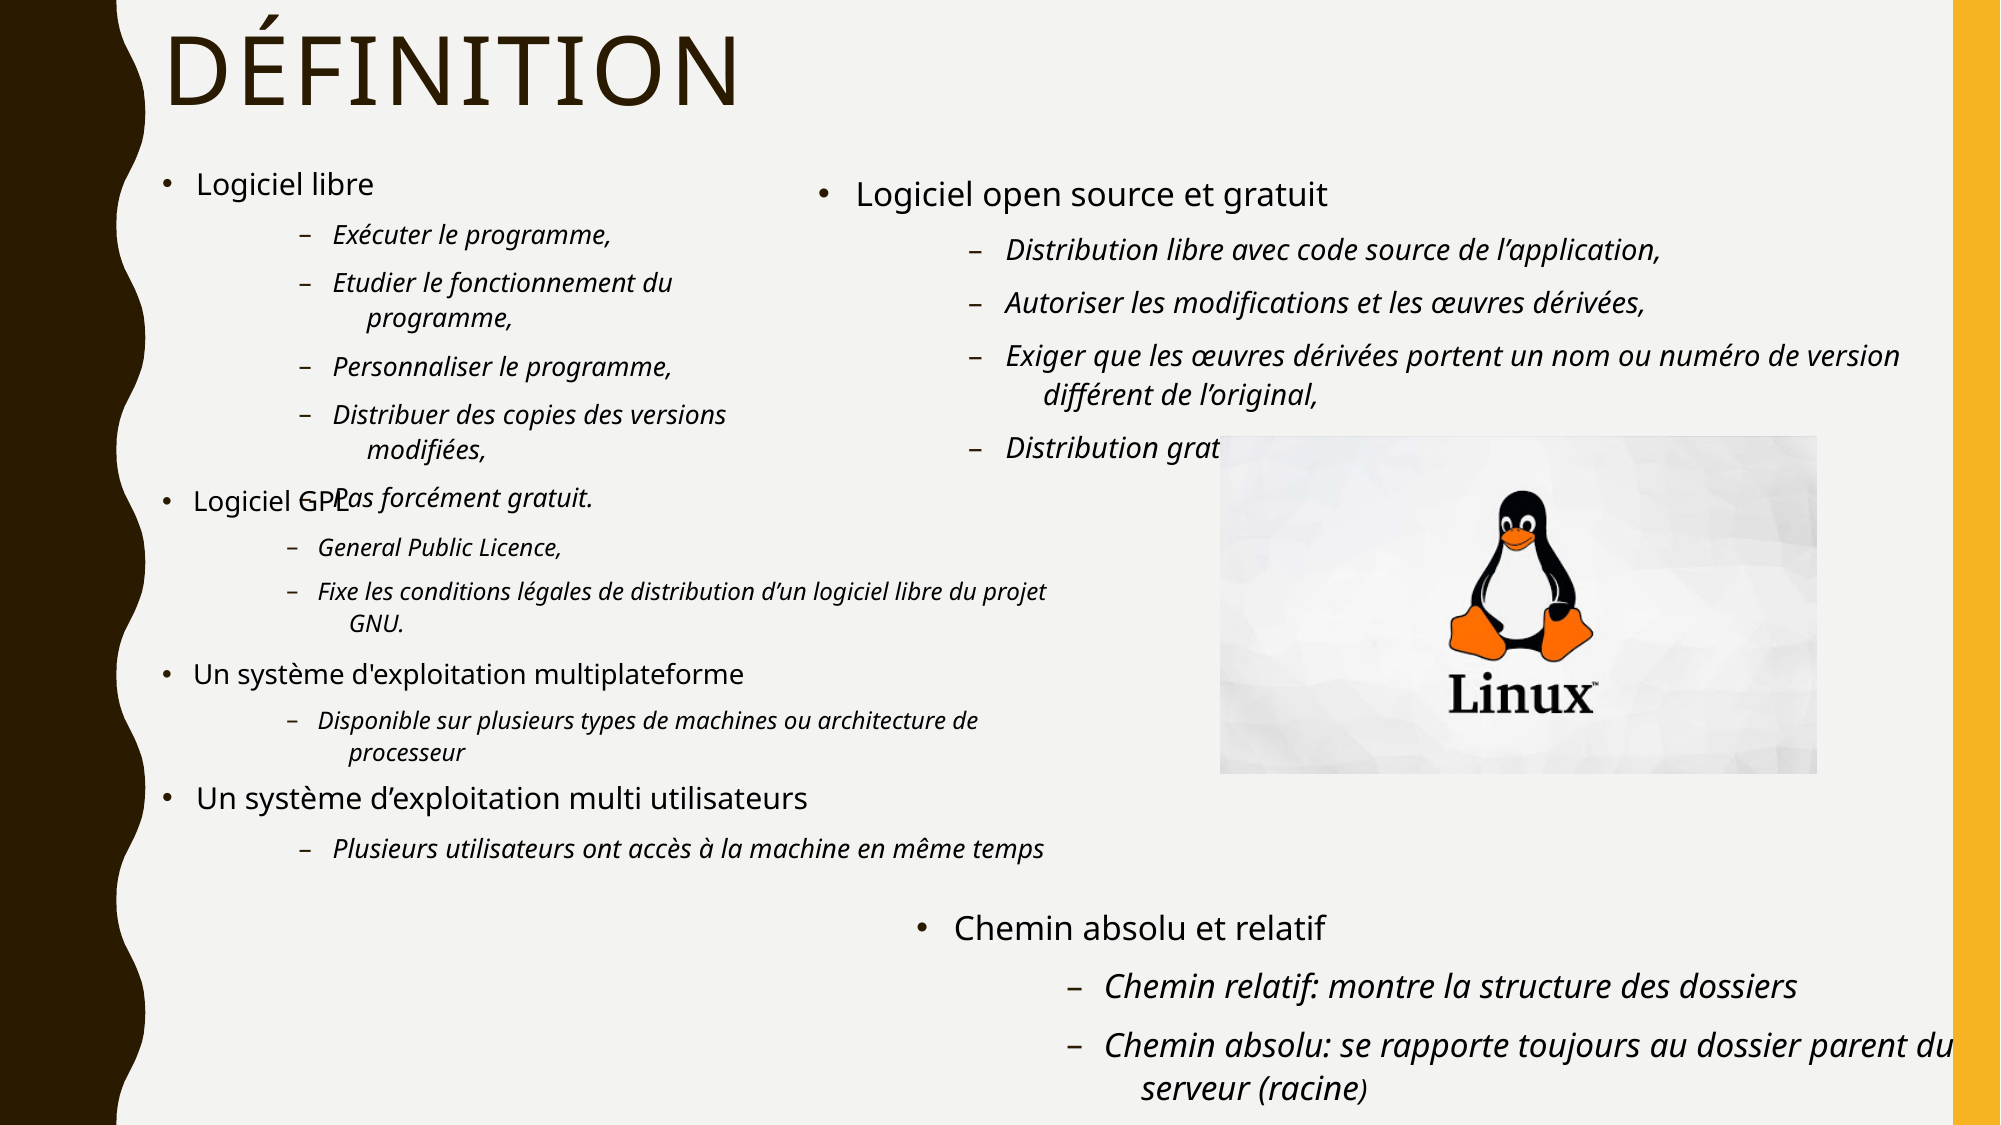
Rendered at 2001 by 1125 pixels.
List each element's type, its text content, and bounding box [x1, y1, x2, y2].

title Définition [147, 15, 1817, 138]
picture [1220, 437, 1817, 774]
list Logiciel libre Exécuter le programme, Etudier le fonctionnement du programme, Personnaliser le programme, Distribuer des copies des versions modifiées, Pas forcément gratuit. [147, 154, 804, 472]
text_box Un système d'exploitation multiplateforme Disponible sur plusieurs types de machines ou architecture de processeur [147, 646, 1104, 768]
text_box Un système d’exploitation multi utilisateurs Plusieurs utilisateurs ont accès à la machine en même temps [147, 768, 1104, 896]
text_box Logiciel GPL General Public Licence, Fixe les conditions légales de distribution d’un logiciel libre du projet GNU. [147, 472, 1104, 646]
text_box Chemin absolu et relatif Chemin relatif: montre la structure des dossiers Chemin absolu: se rapporte toujours au dossier parent du serveur (racine) [901, 895, 2000, 1125]
text_box Logiciel open source et gratuit Distribution libre avec code source de l’application, Autoriser les modifications et les œuvres dérivées, Exiger que les œuvres dérivées portent un nom ou numéro de version différent de l’original, Distribution gratuit. [803, 161, 1953, 487]
